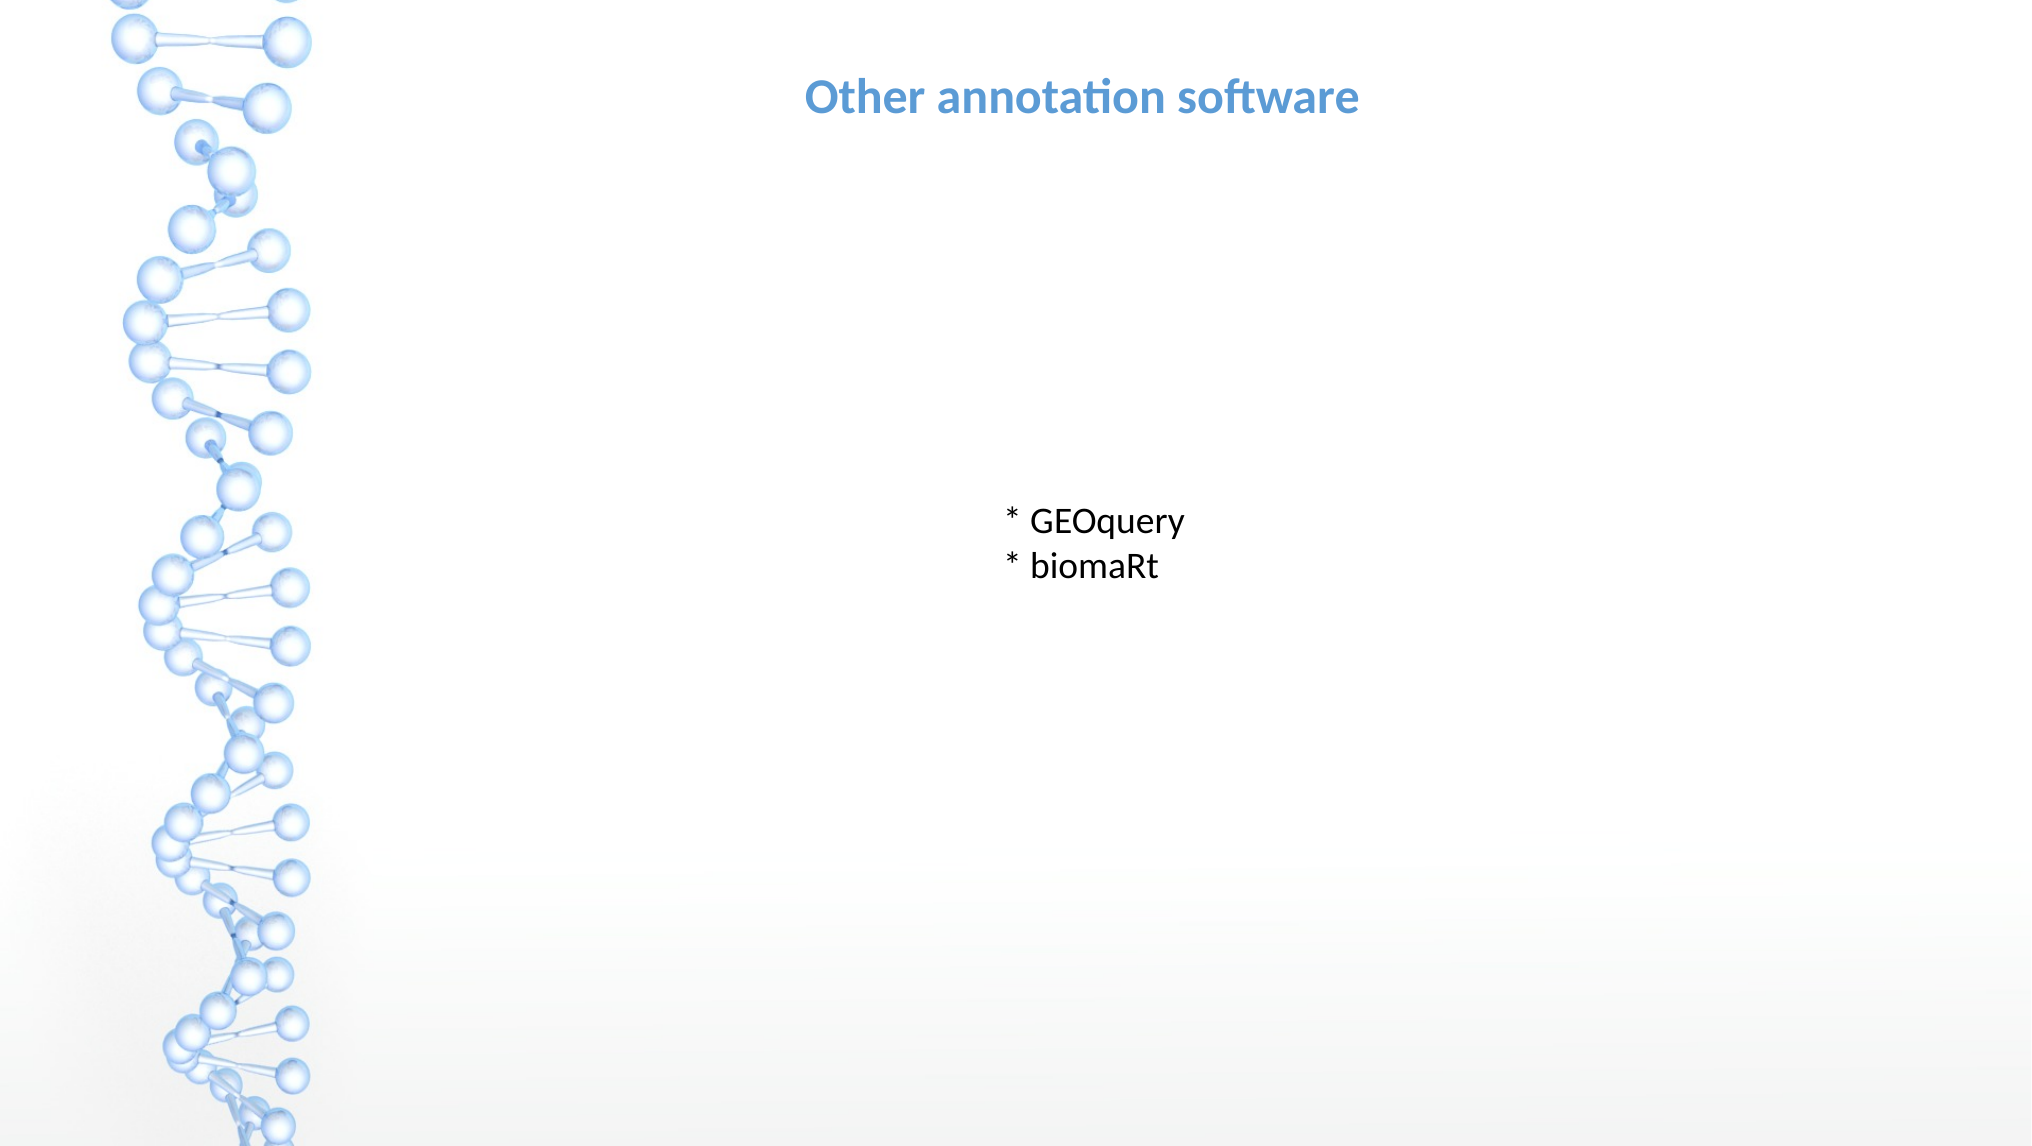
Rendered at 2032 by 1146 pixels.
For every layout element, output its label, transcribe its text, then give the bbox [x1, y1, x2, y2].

text_box * GEOquery * biomaRt [988, 489, 1200, 594]
text_box Other annotation software [789, 55, 1445, 132]
